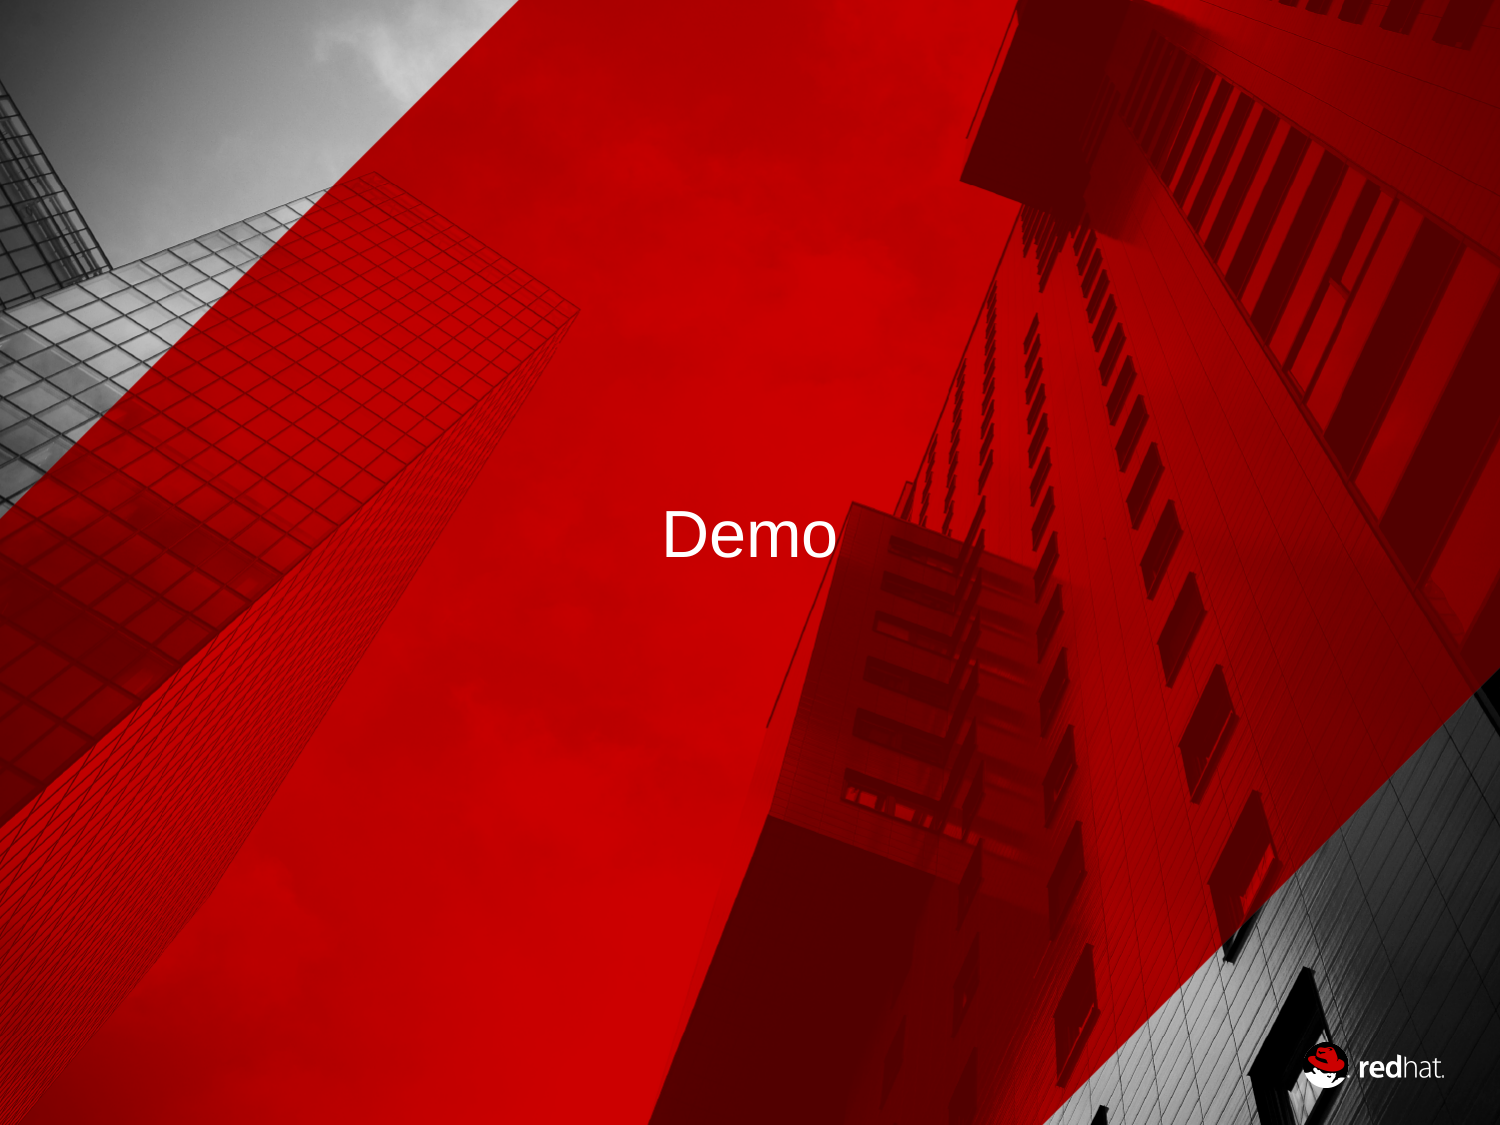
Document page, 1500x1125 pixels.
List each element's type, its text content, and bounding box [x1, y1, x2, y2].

title Demo [112, 437, 1388, 625]
picture [0, 0, 1500, 1125]
